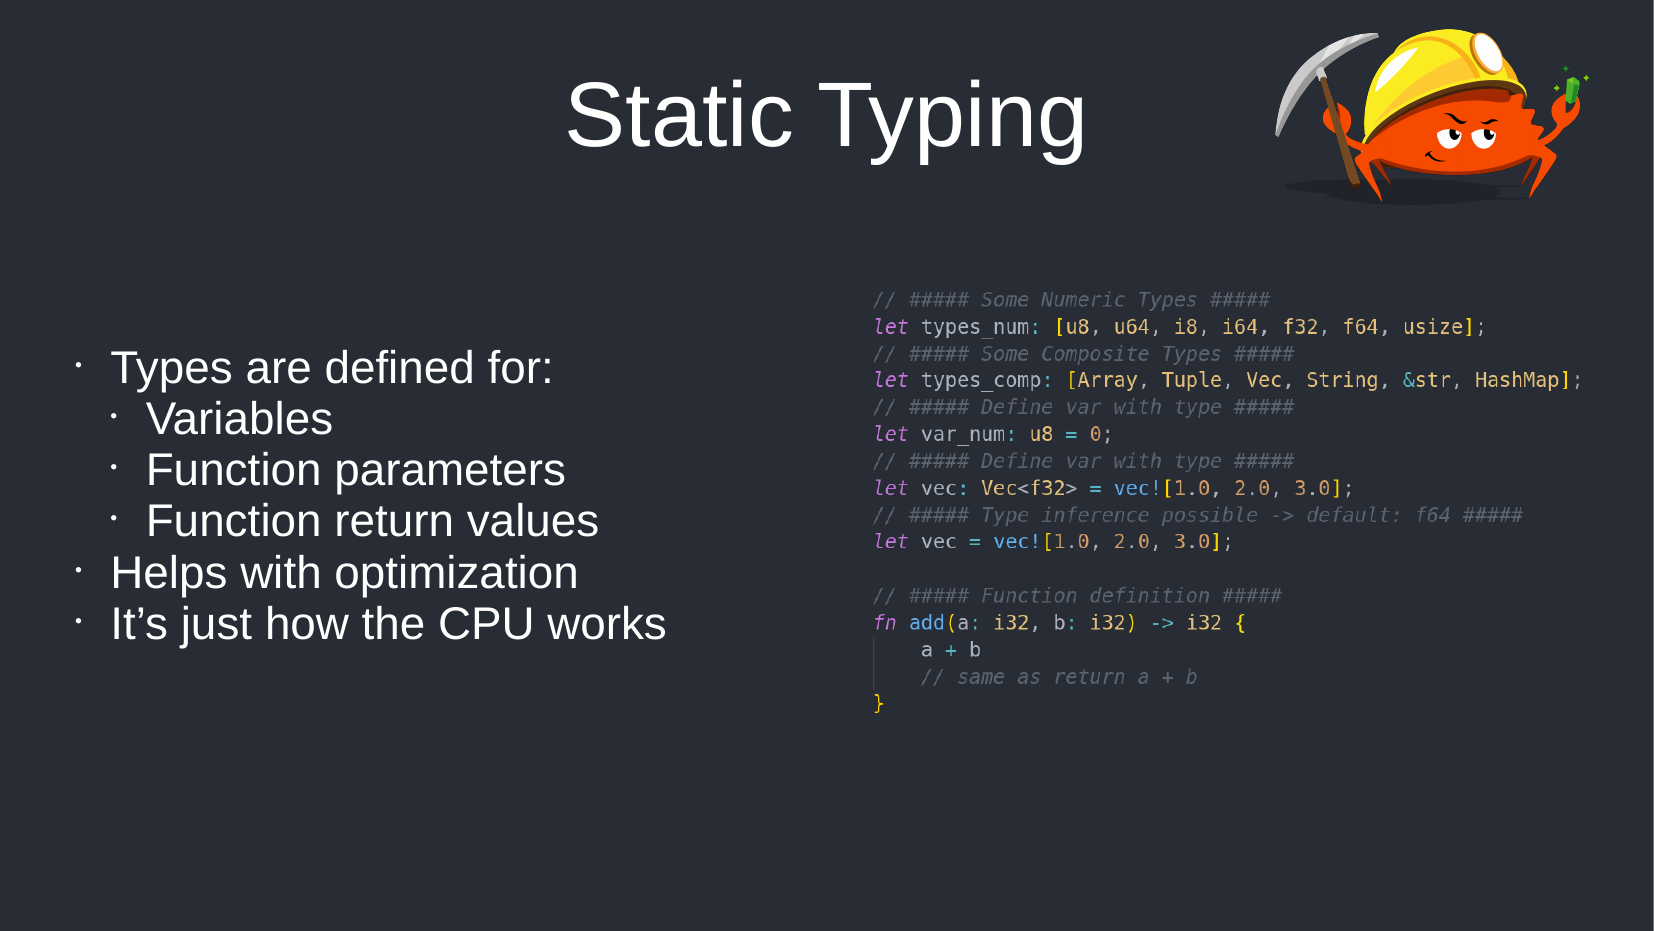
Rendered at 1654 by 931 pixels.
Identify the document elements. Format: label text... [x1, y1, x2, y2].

picture [0, 0, 1654, 931]
title Static Typing [82, 37, 1275, 193]
subtitle Types are defined for: Variables Function parameters Function return values Helps with optimization It’s just how the CPU works [75, 225, 1564, 766]
